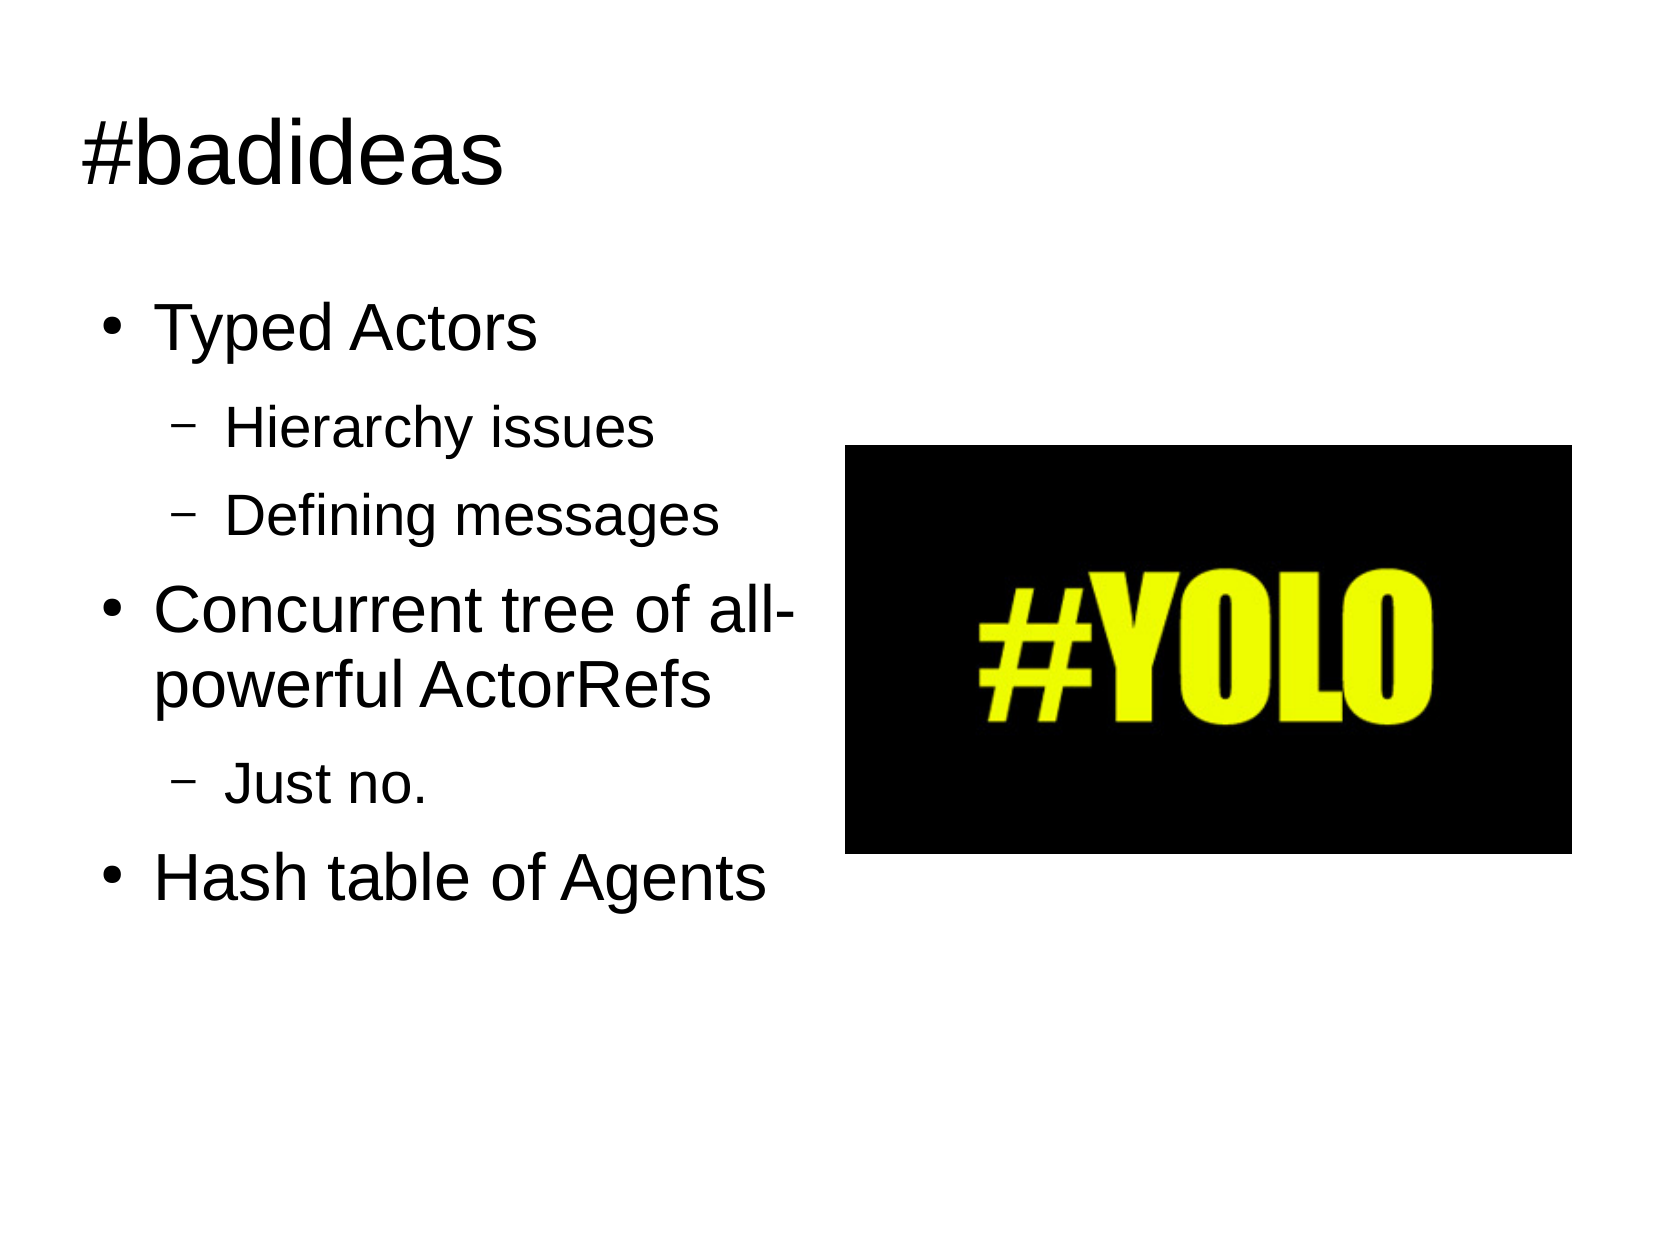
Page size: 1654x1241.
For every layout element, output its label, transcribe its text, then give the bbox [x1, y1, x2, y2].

picture [845, 445, 1572, 854]
list Typed Actors Hierarchy issues Defining messages Concurrent tree of all-powerful ActorRefs Just no. Hash table of Agents [82, 290, 809, 1010]
title #badideas [82, 49, 1571, 257]
